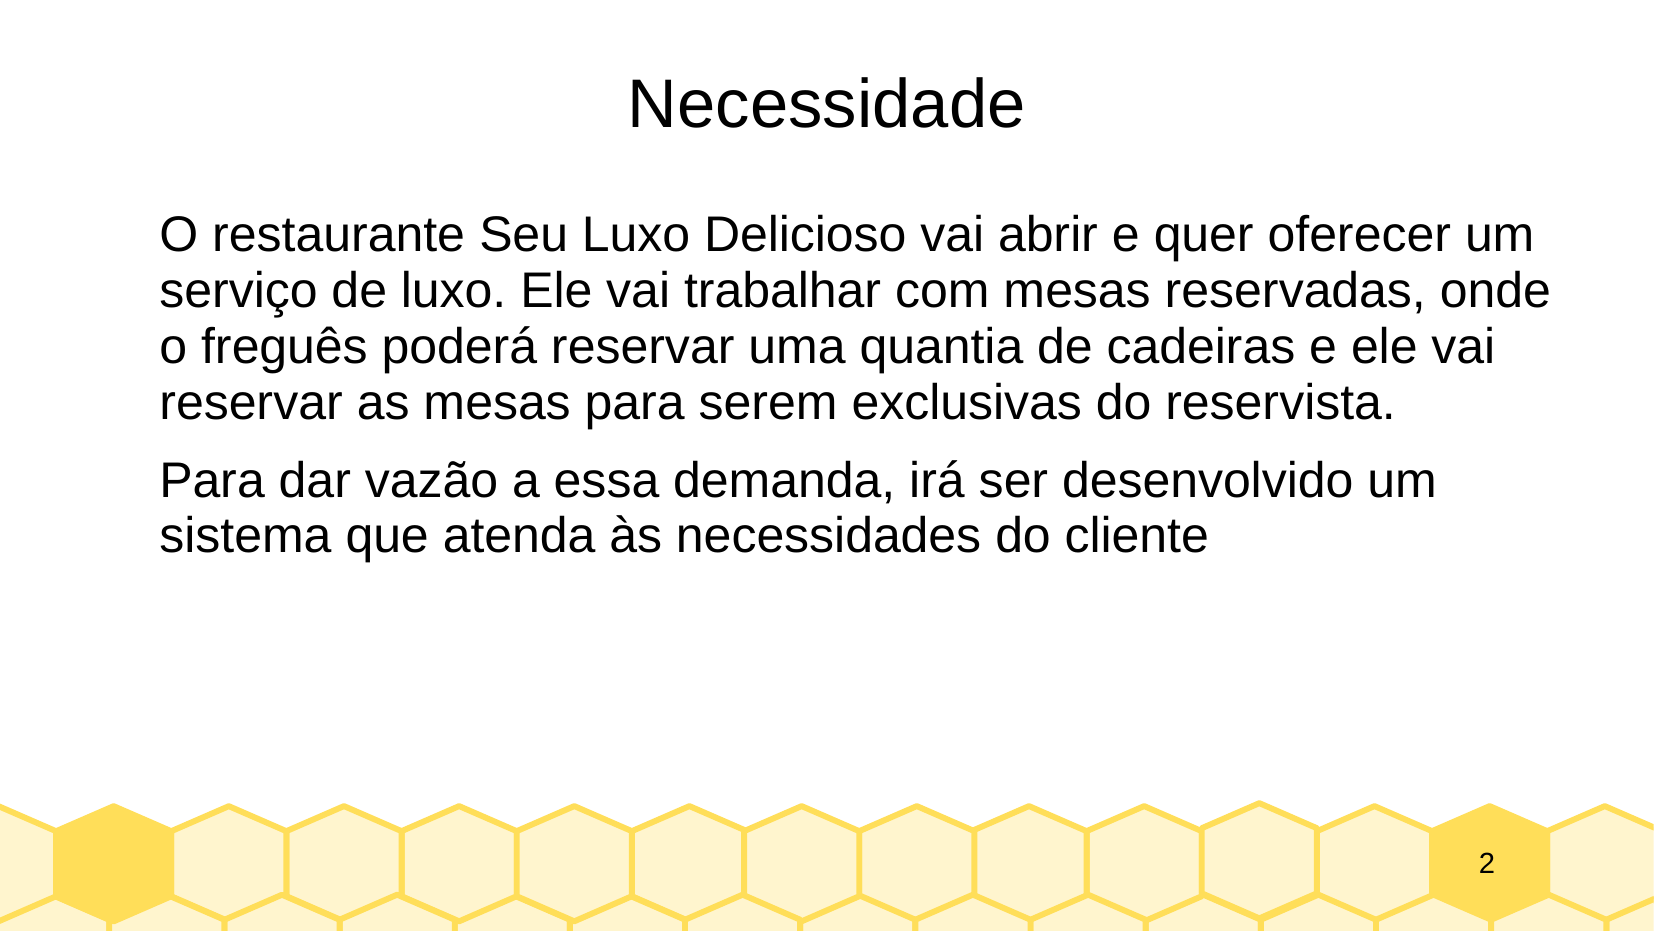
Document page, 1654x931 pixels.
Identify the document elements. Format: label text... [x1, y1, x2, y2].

title Necessidade [88, 29, 1565, 178]
list O restaurante Seu Luxo Delicioso vai abrir e quer oferecer um serviço de luxo. Ele vai trabalhar com mesas reservadas, onde o freguês poderá reservar uma quantia de cadeiras e ele vai reservar as mesas para serem exclusivas do reservista. Para dar vazão a essa demanda, irá ser desenvolvido um sistema que atenda às necessidades do cliente [88, 206, 1565, 739]
